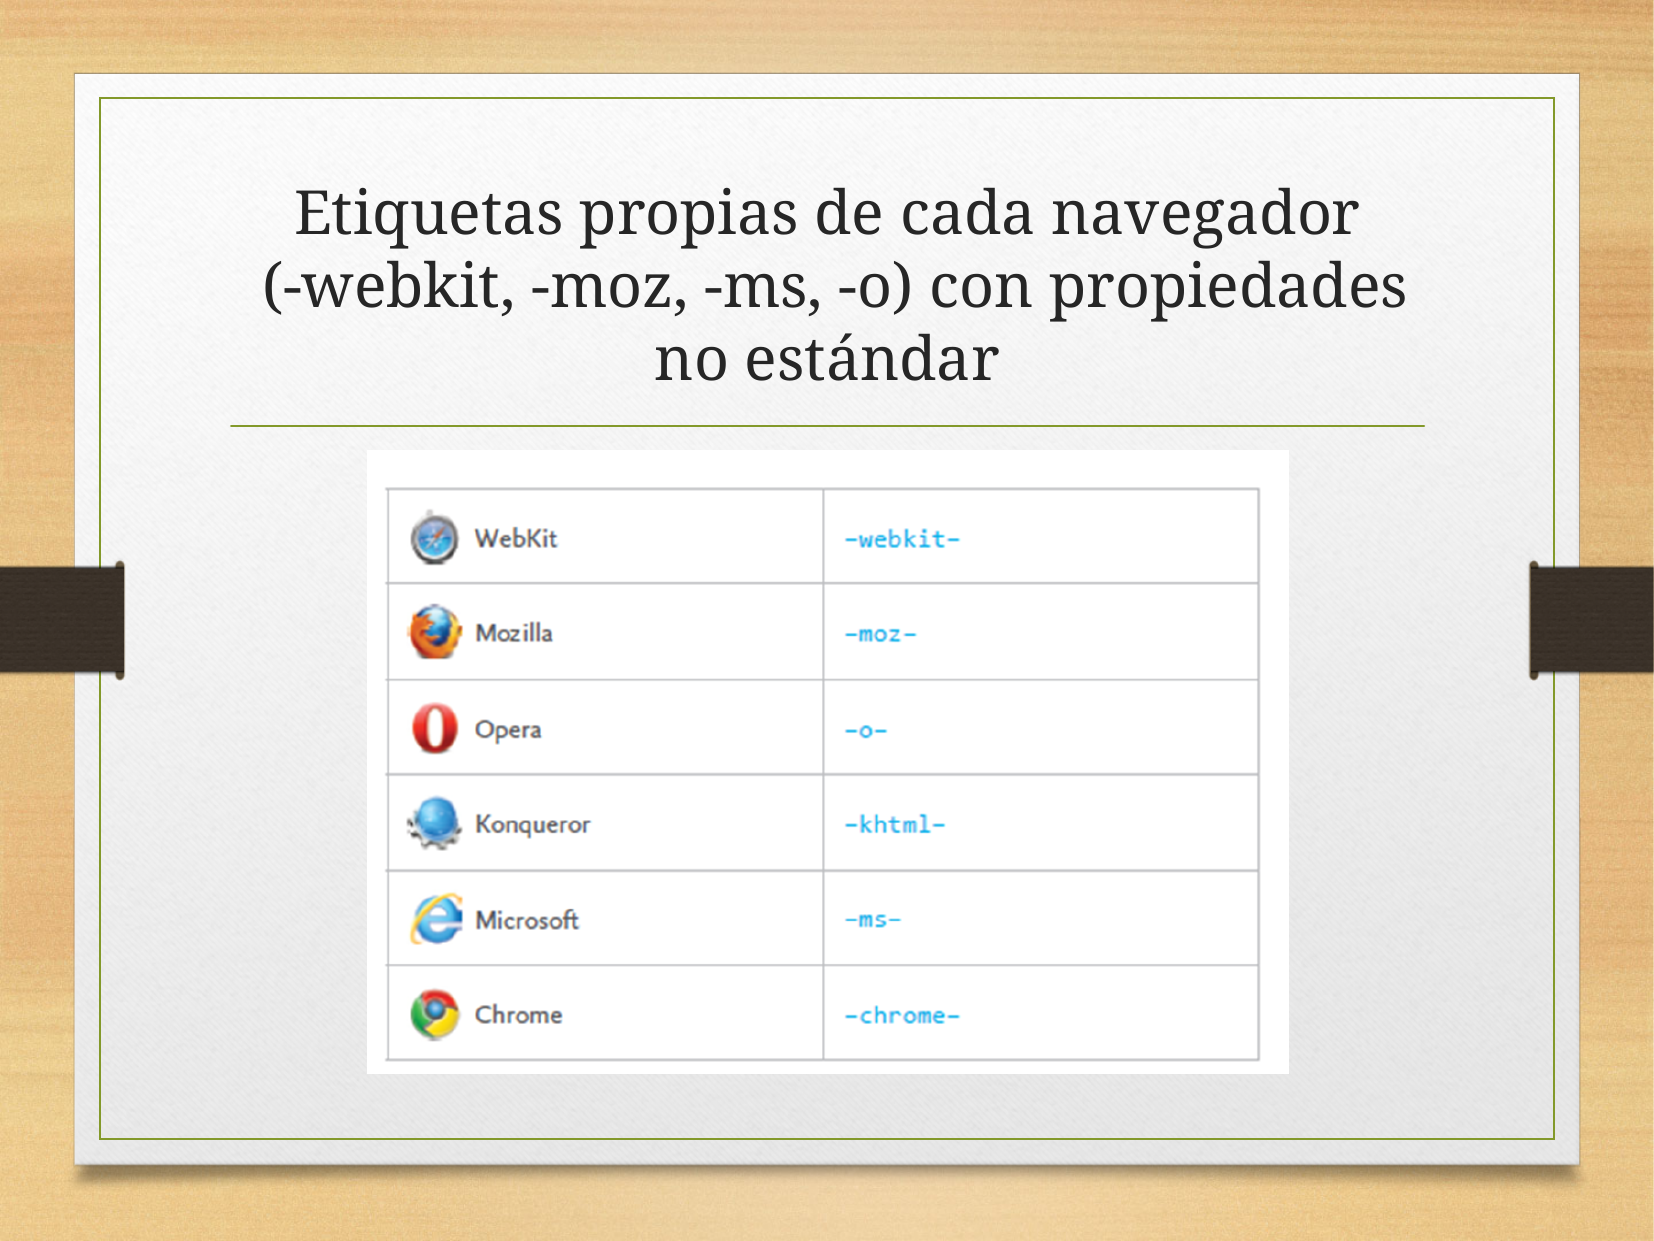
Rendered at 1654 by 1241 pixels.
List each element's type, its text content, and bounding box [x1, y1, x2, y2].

title Etiquetas propias de cada navegador (-webkit, -moz, -ms, -o) con propiedades no estándar [212, 165, 1443, 402]
picture [367, 450, 1289, 1074]
